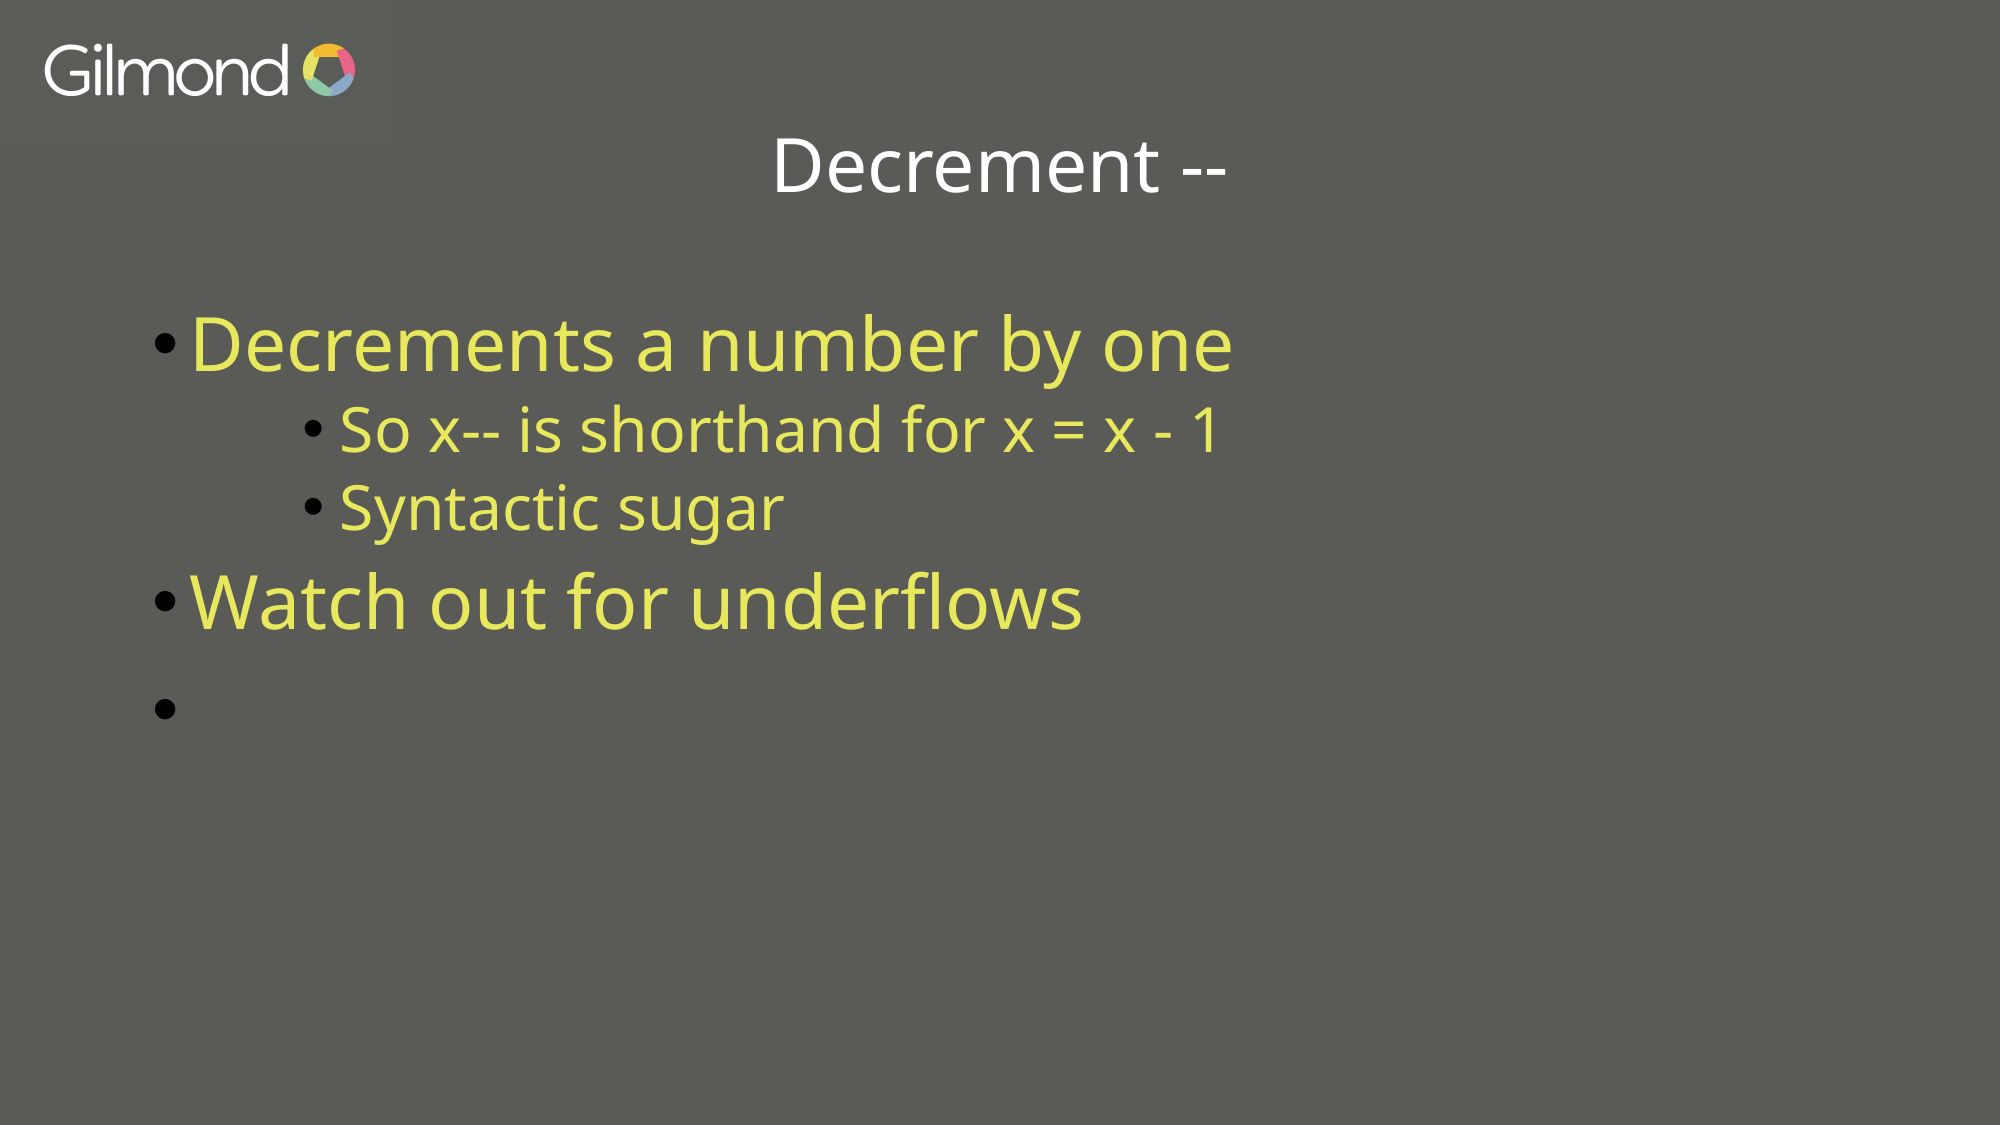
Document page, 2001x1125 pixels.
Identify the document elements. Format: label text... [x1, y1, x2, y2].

list Decrements a number by one So x-- is shorthand for x = x - 1 Syntactic sugar Watch out for underflows [137, 299, 1863, 1014]
title Decrement -- [137, 59, 1863, 278]
picture [0, 0, 399, 149]
